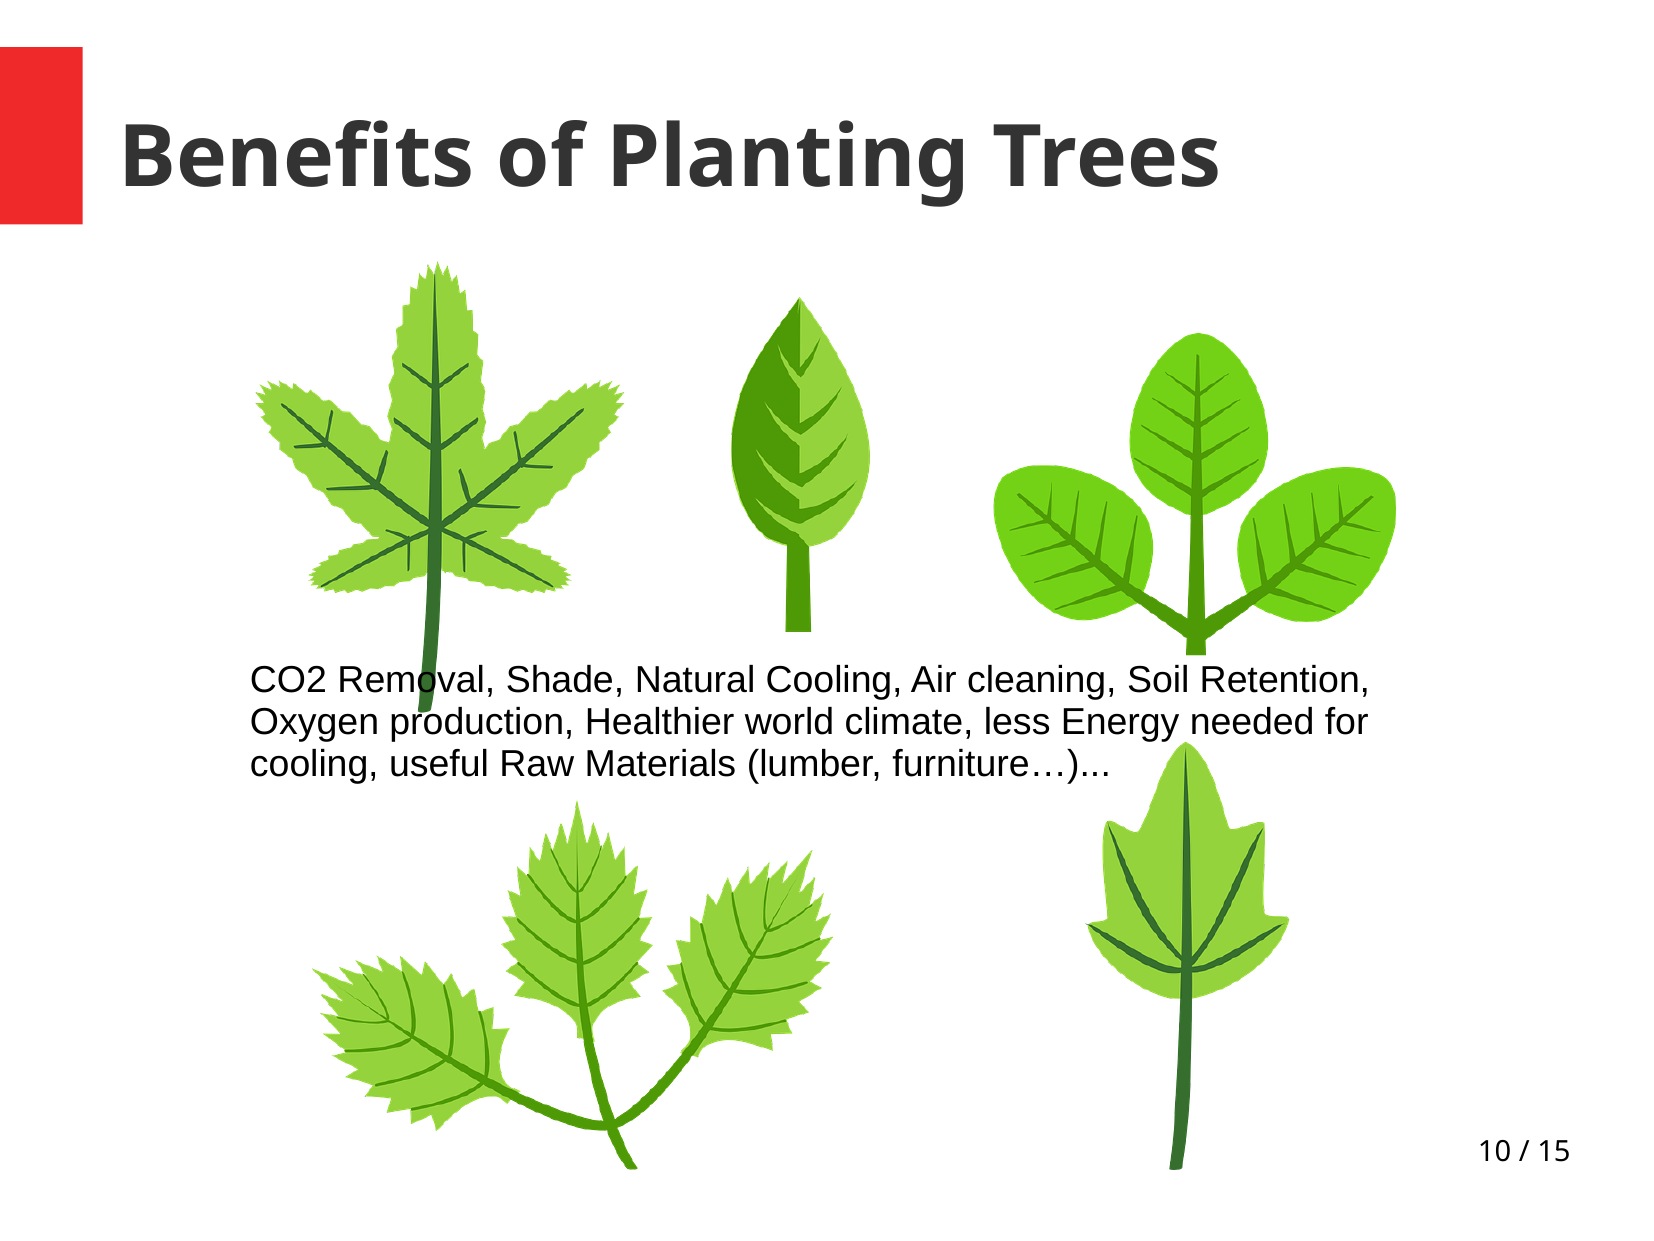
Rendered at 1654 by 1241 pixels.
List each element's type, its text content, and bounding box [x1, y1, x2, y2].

picture [255, 793, 1396, 1171]
picture [255, 261, 1396, 651]
text_box CO2 Removal, Shade, Natural Cooling, Air cleaning, Soil Retention, Oxygen production, Healthier world climate, less Energy needed for cooling, useful Raw Materials (lumber, furniture…)... [235, 651, 1466, 793]
title Benefits of Planting Trees [118, 49, 1571, 257]
